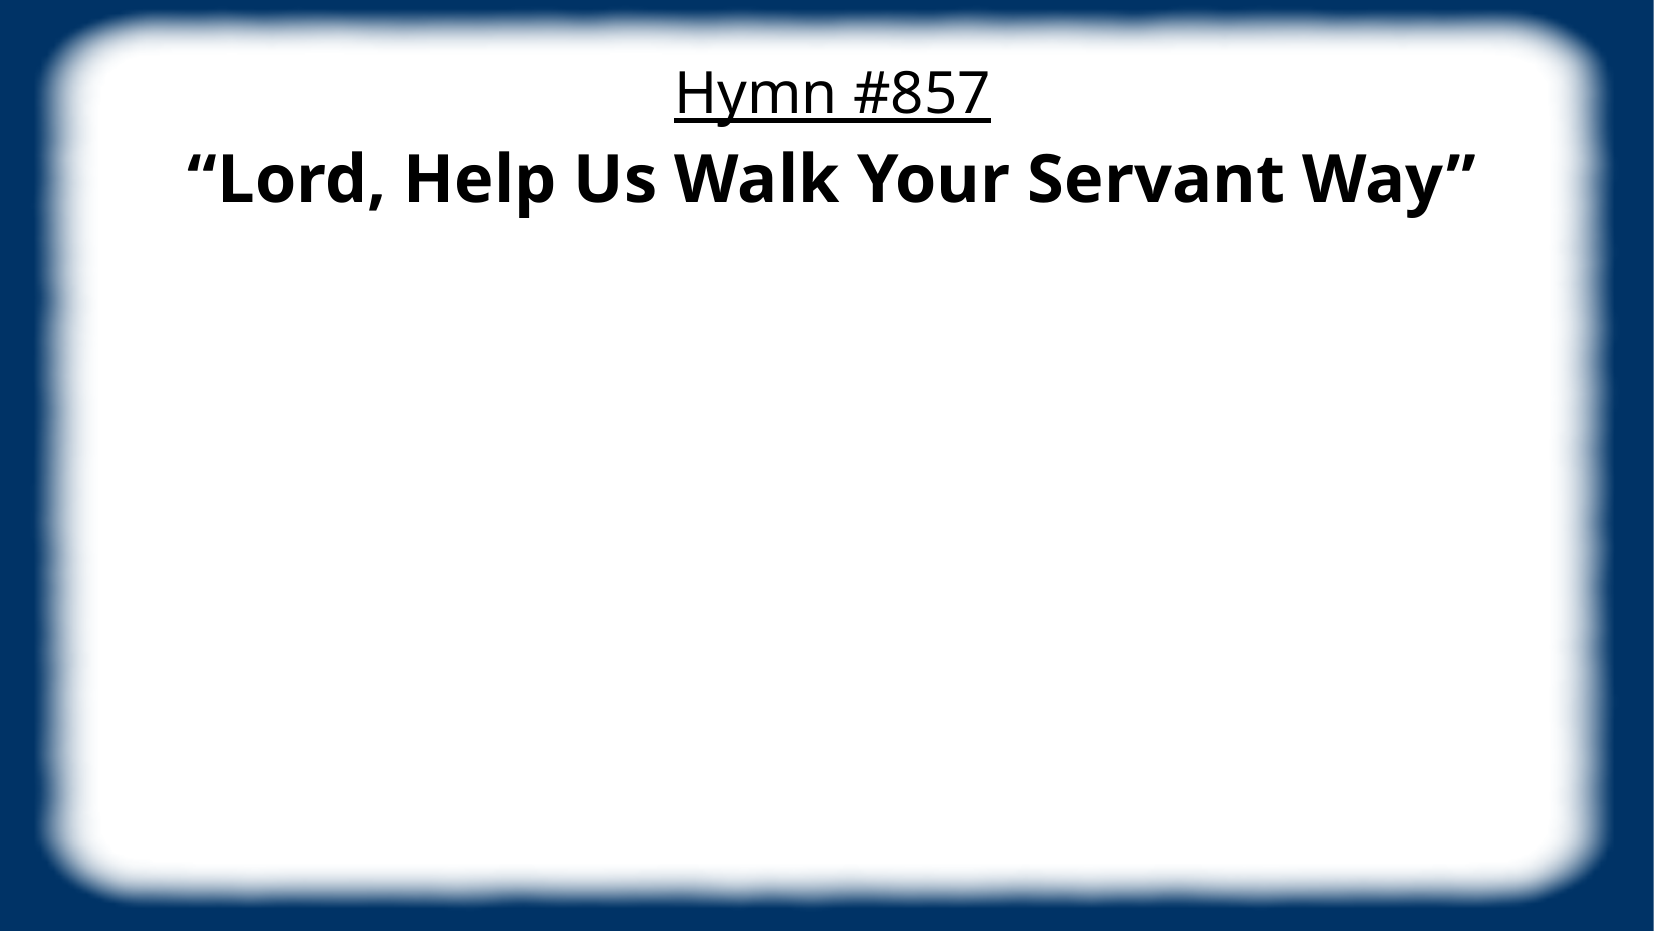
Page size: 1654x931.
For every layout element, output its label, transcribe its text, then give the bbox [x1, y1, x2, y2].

text_box Hymn #857 “Lord, Help Us Walk Your Servant Way” [90, 44, 1576, 226]
picture [0, 0, 1654, 931]
